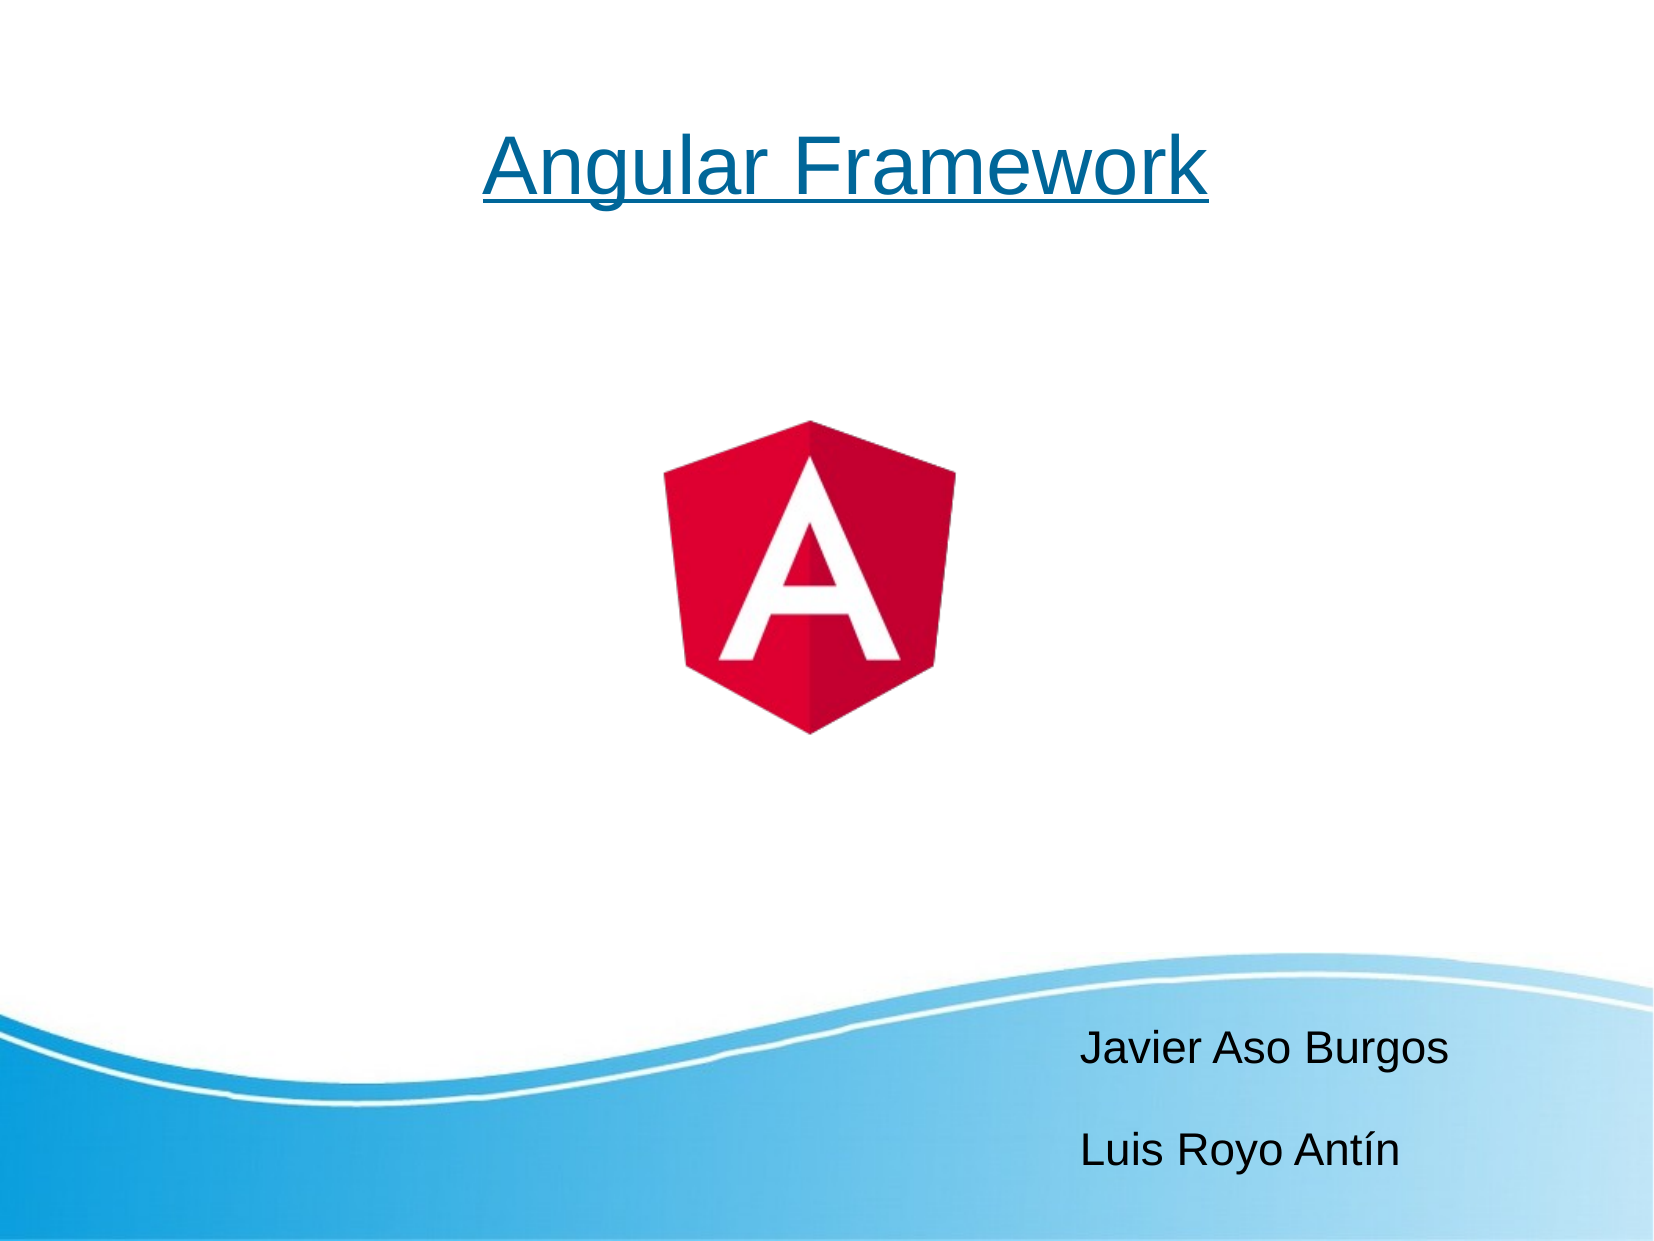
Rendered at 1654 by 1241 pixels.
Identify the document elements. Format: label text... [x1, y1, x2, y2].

picture [0, 952, 1654, 1241]
picture [614, 374, 1006, 766]
text_box Javier Aso Burgos Luis Royo Antín [1065, 1014, 1654, 1183]
title Angular Framework [101, 108, 1591, 316]
